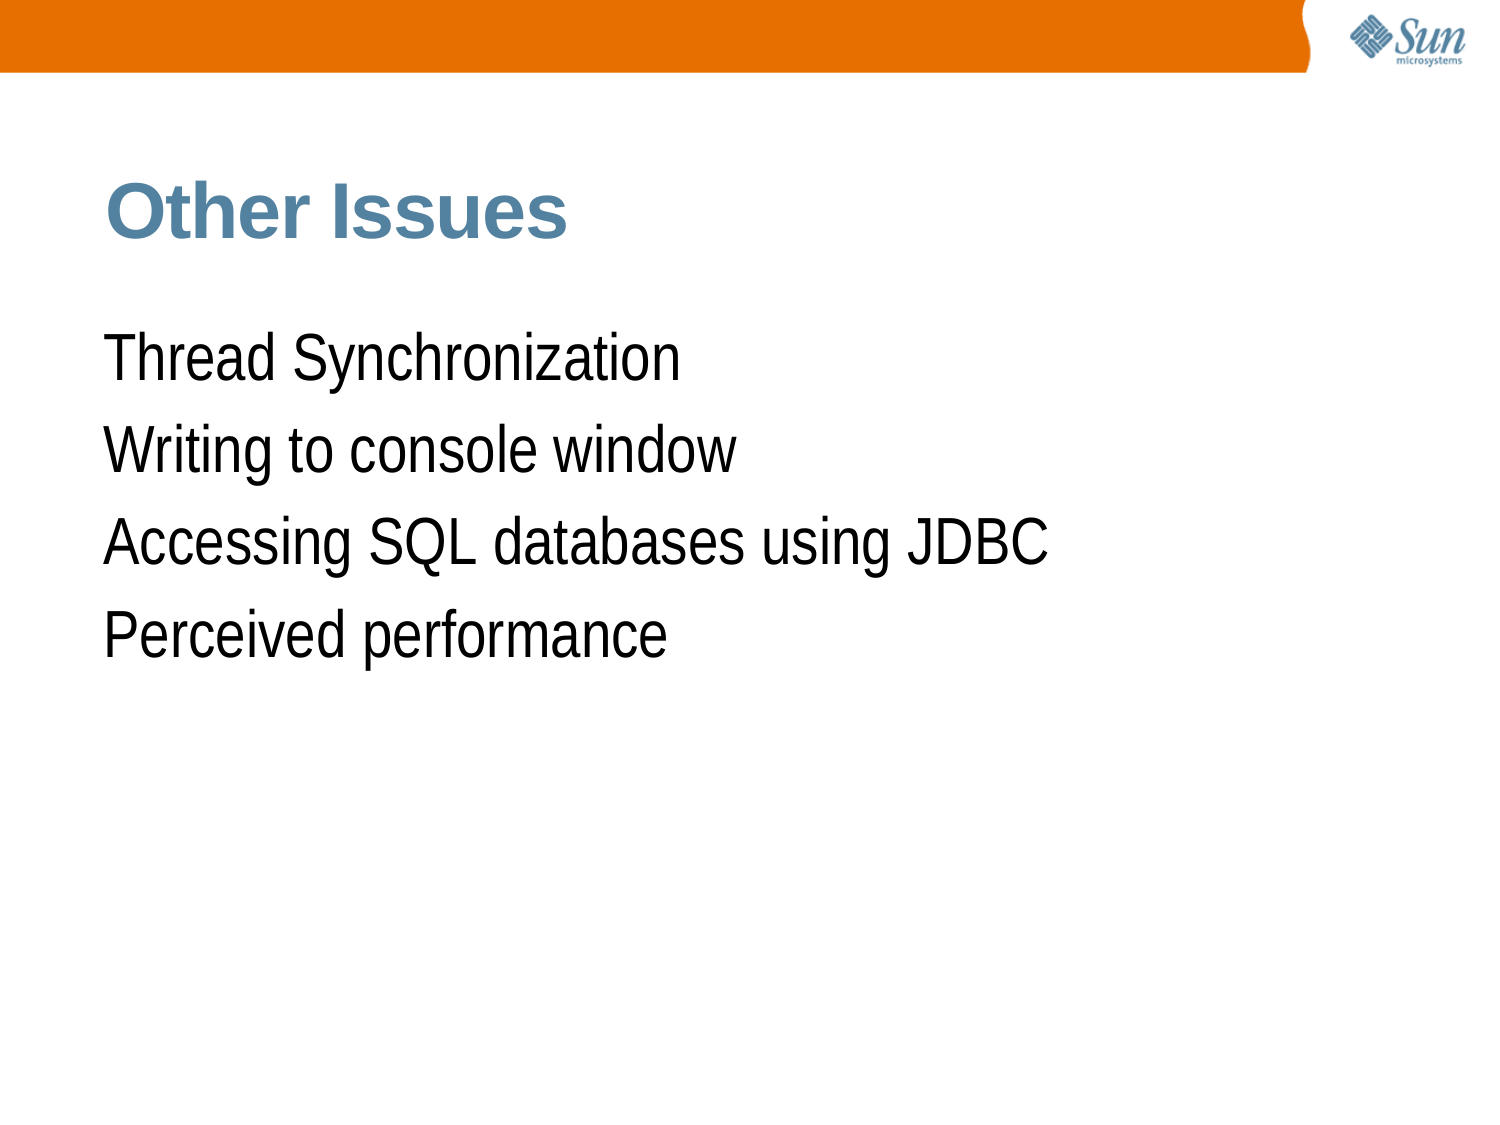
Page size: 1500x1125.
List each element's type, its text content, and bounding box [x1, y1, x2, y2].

picture [0, 0, 1500, 75]
title Other Issues [105, 174, 1468, 282]
list Thread Synchronization Writing to console window Accessing SQL databases using JDBC Perceived performance [83, 328, 1455, 1038]
